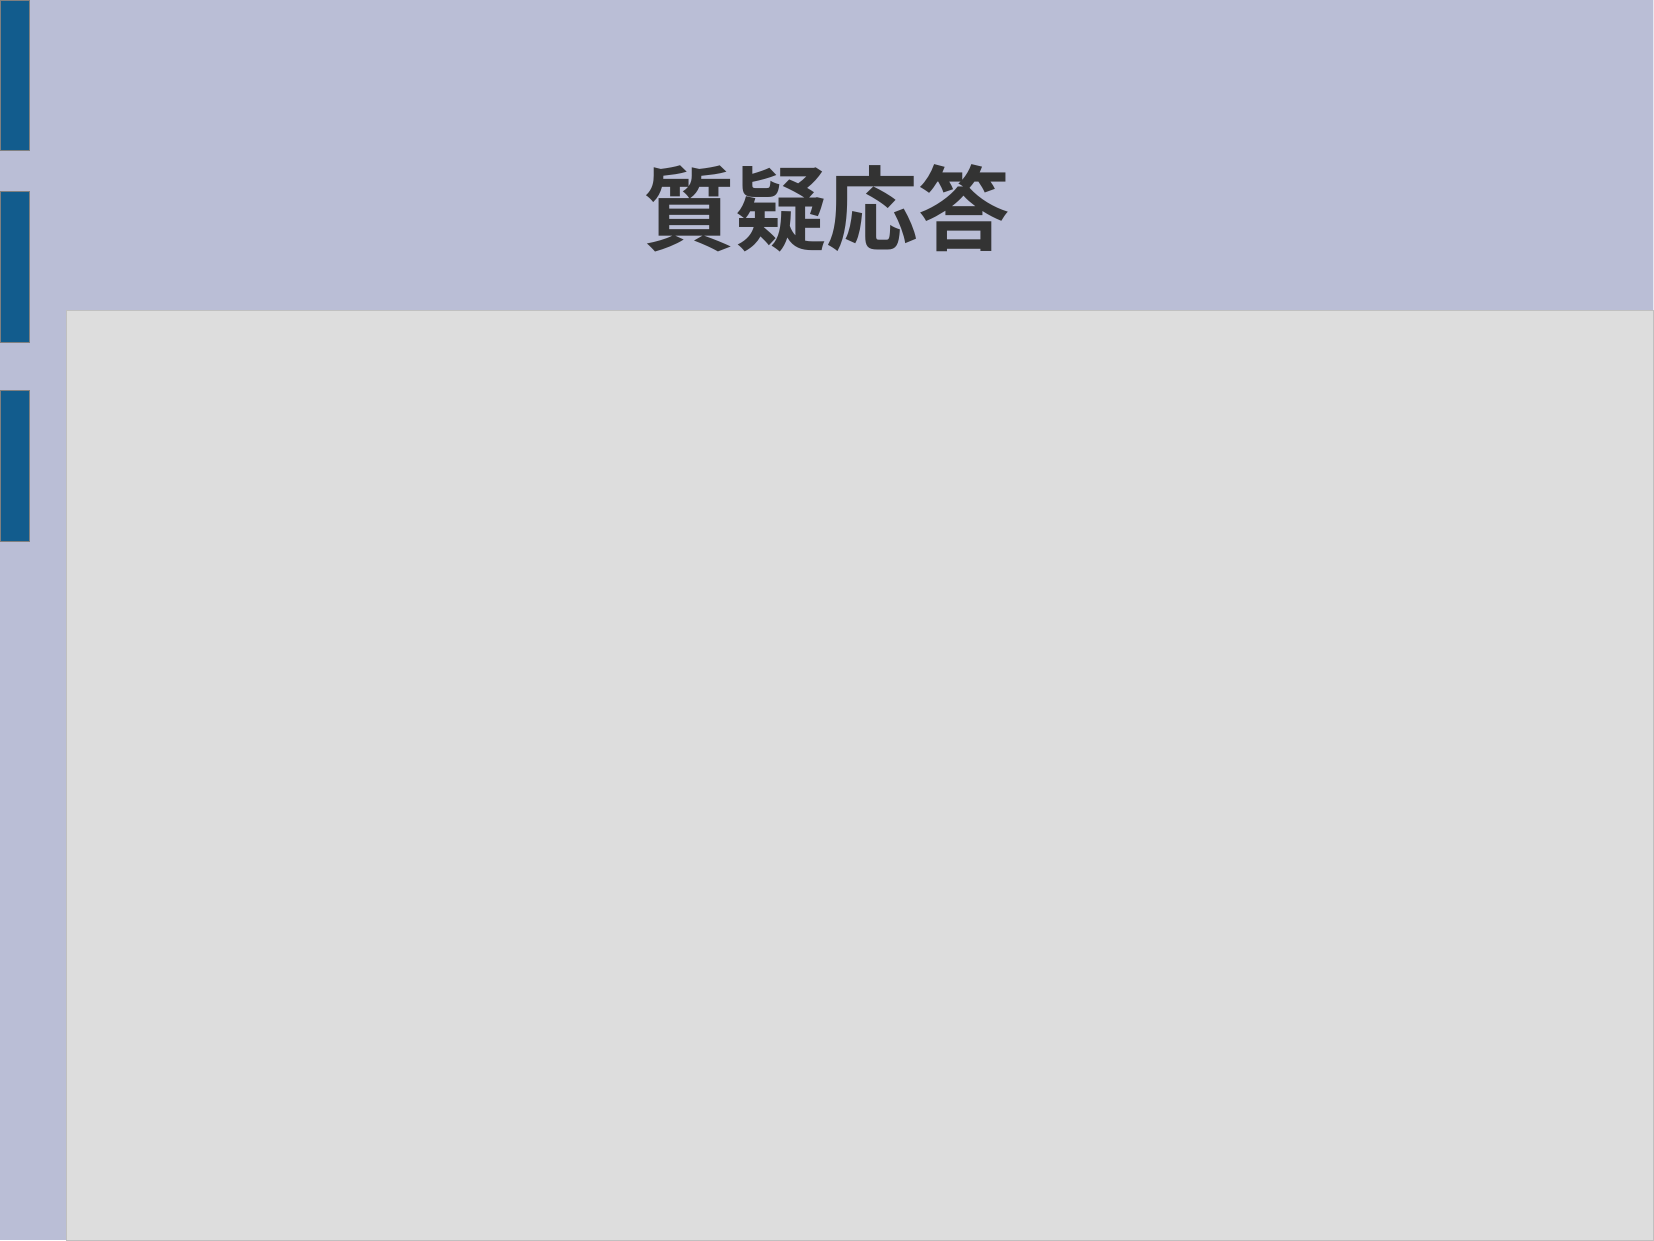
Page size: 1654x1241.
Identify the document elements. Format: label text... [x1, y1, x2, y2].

title 質疑応答 [82, 100, 1571, 308]
